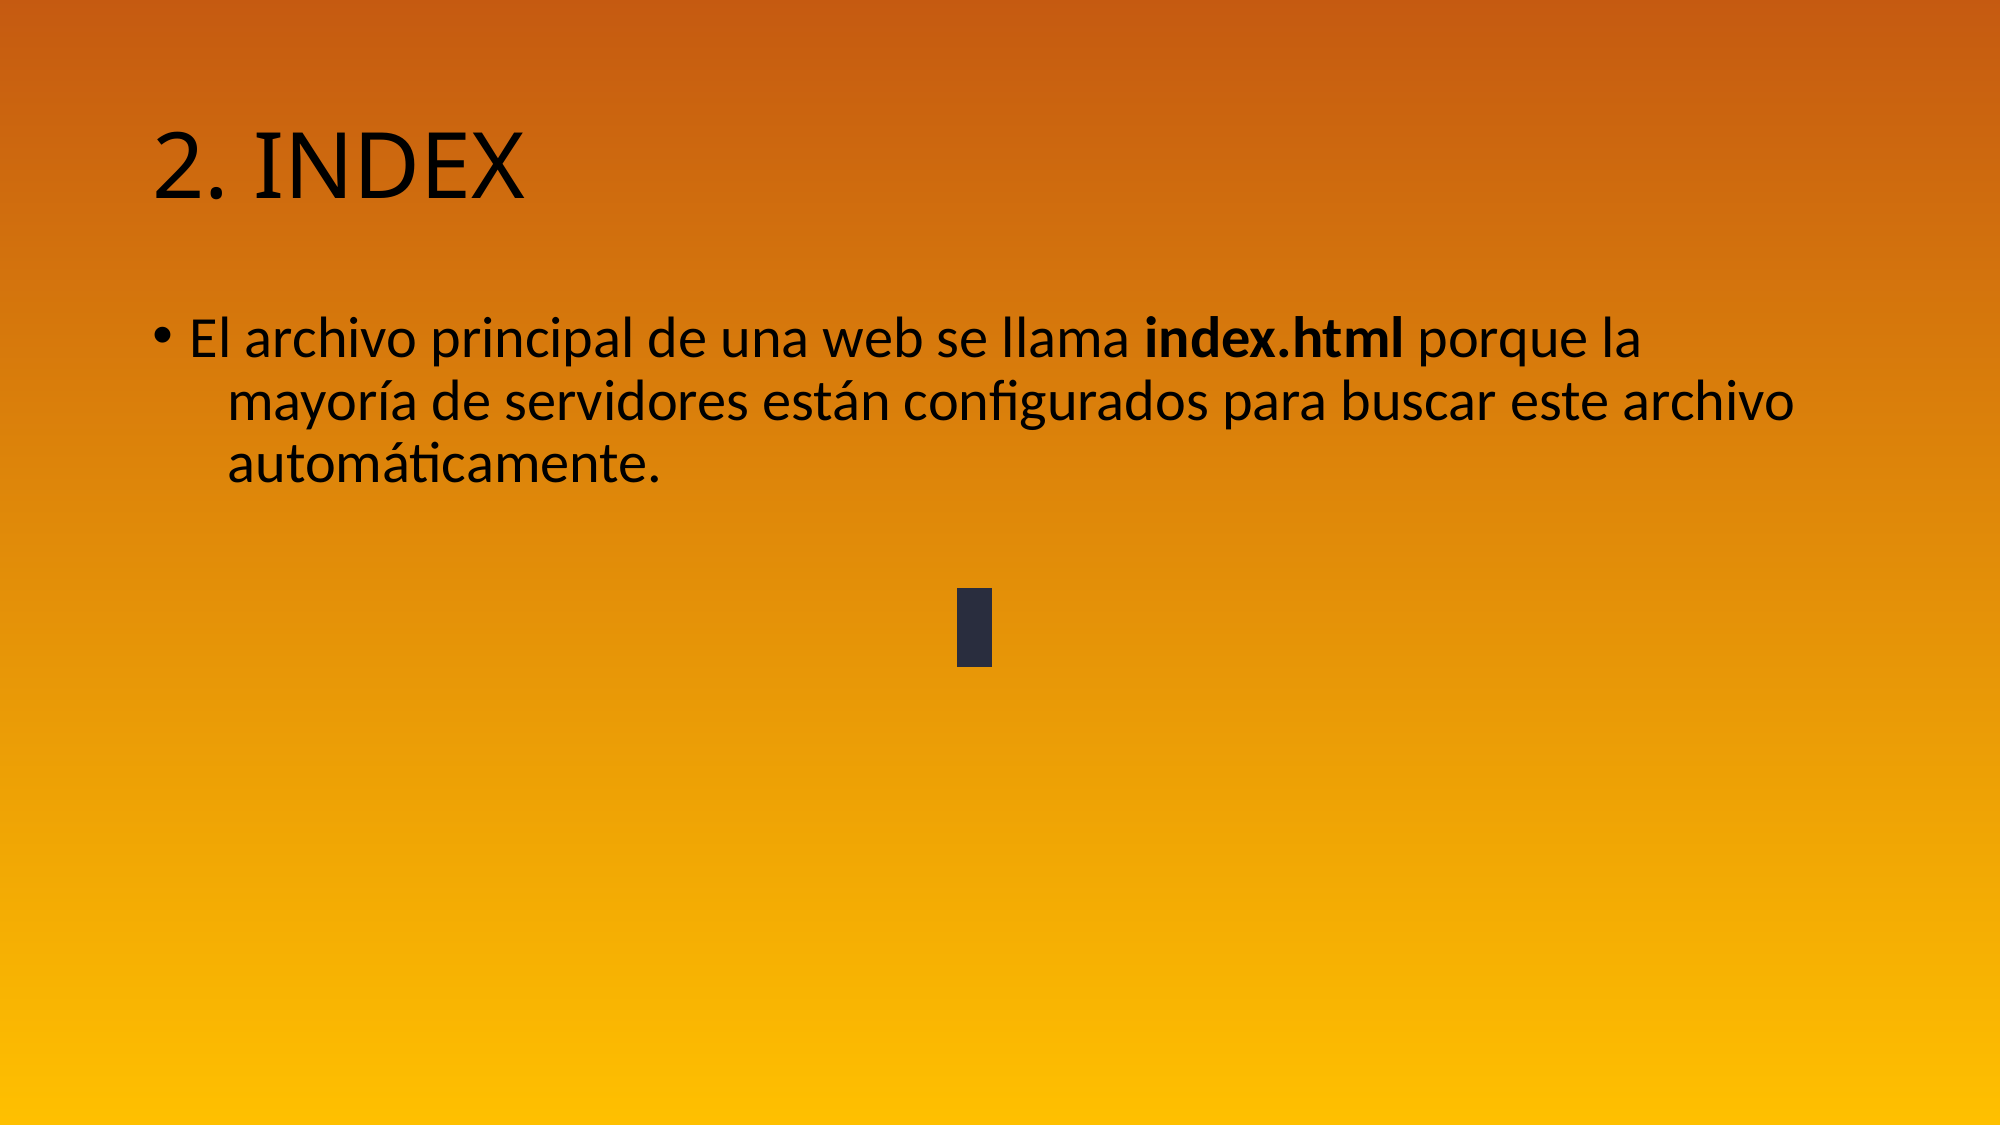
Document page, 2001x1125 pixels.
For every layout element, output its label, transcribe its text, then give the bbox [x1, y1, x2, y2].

list El archivo principal de una web se llama index.html porque la mayoría de servidores están configurados para buscar este archivo automáticamente. [137, 299, 1863, 1014]
title 2. INDEX [137, 59, 1863, 278]
